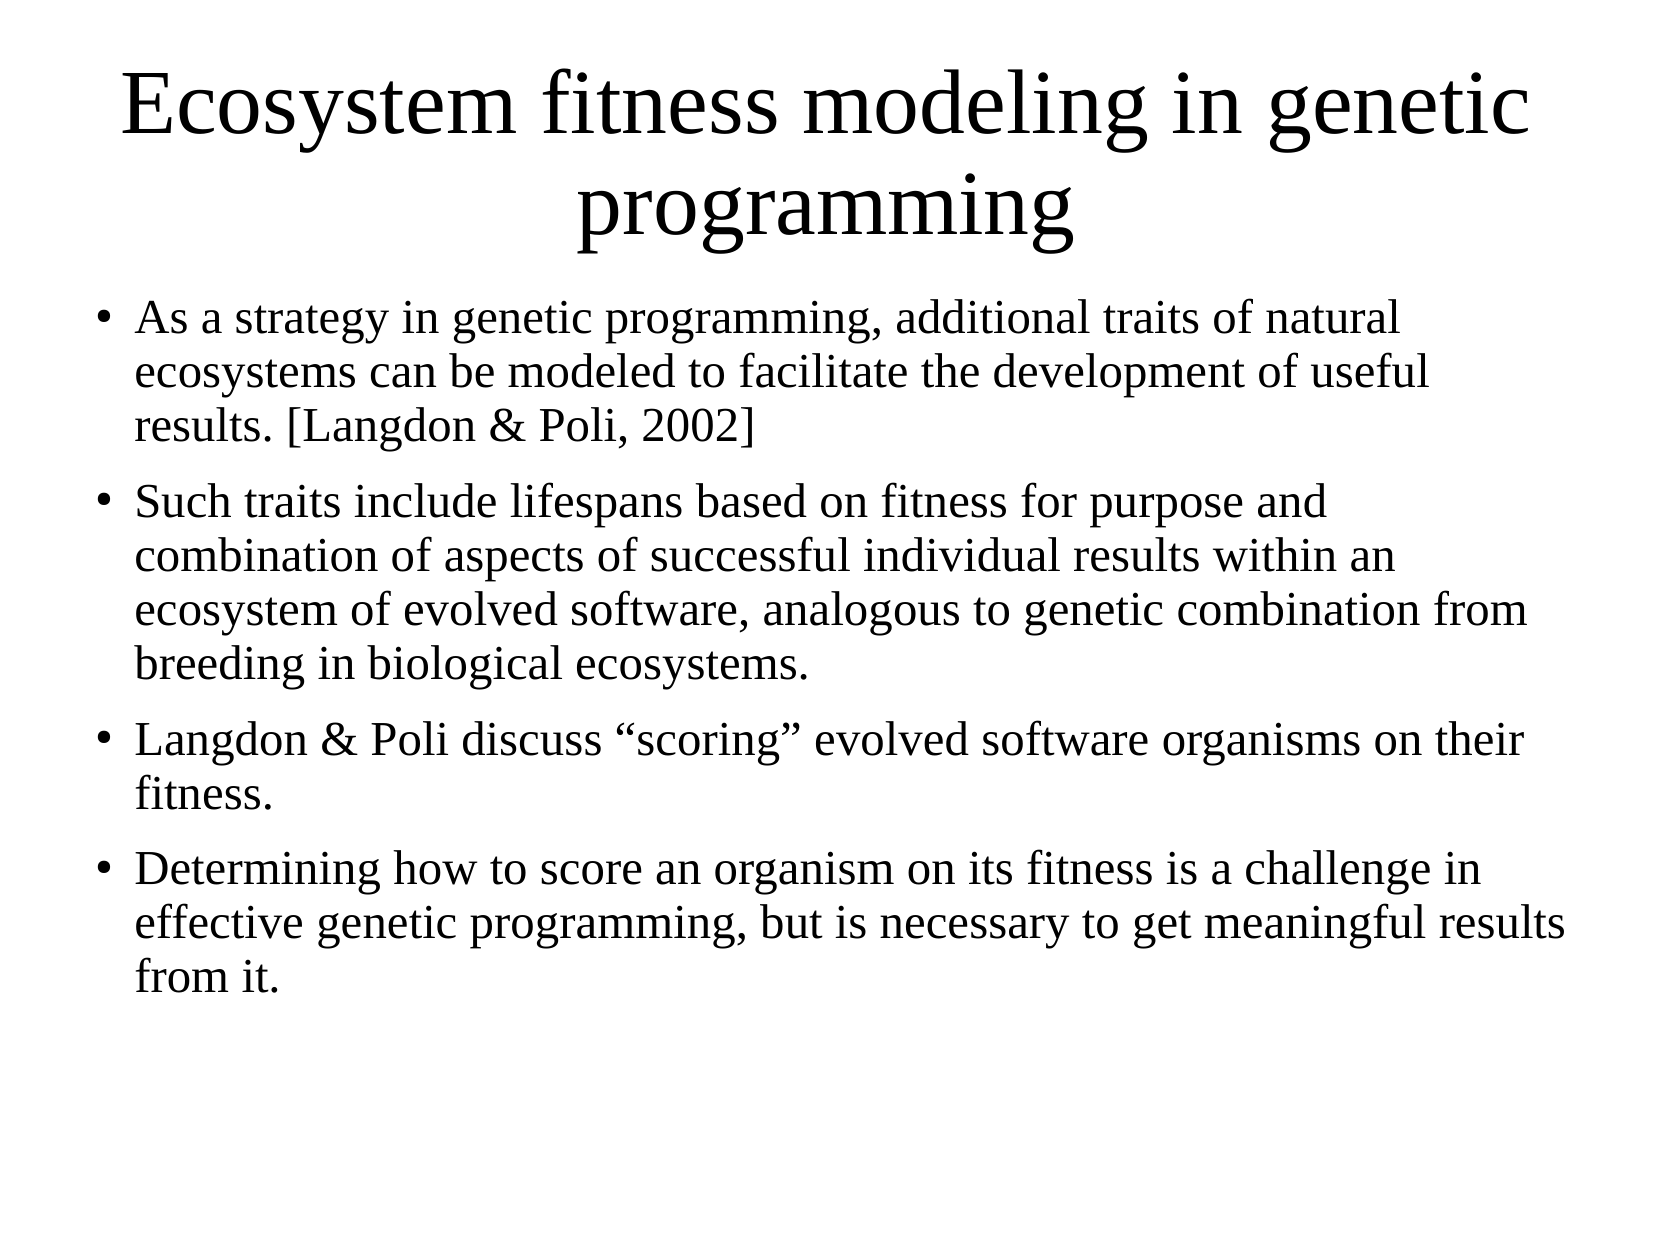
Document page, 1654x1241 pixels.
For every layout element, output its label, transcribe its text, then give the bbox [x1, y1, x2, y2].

title Ecosystem fitness modeling in genetic programming [82, 49, 1571, 257]
list As a strategy in genetic programming, additional traits of natural ecosystems can be modeled to facilitate the development of useful results. [Langdon & Poli, 2002] Such traits include lifespans based on fitness for purpose and combination of aspects of successful individual results within an ecosystem of evolved software, analogous to genetic combination from breeding in biological ecosystems. Langdon & Poli discuss “scoring” evolved software organisms on their fitness. Determining how to score an organism on its fitness is a challenge in effective genetic programming, but is necessary to get meaningful results from it. [82, 290, 1571, 1010]
